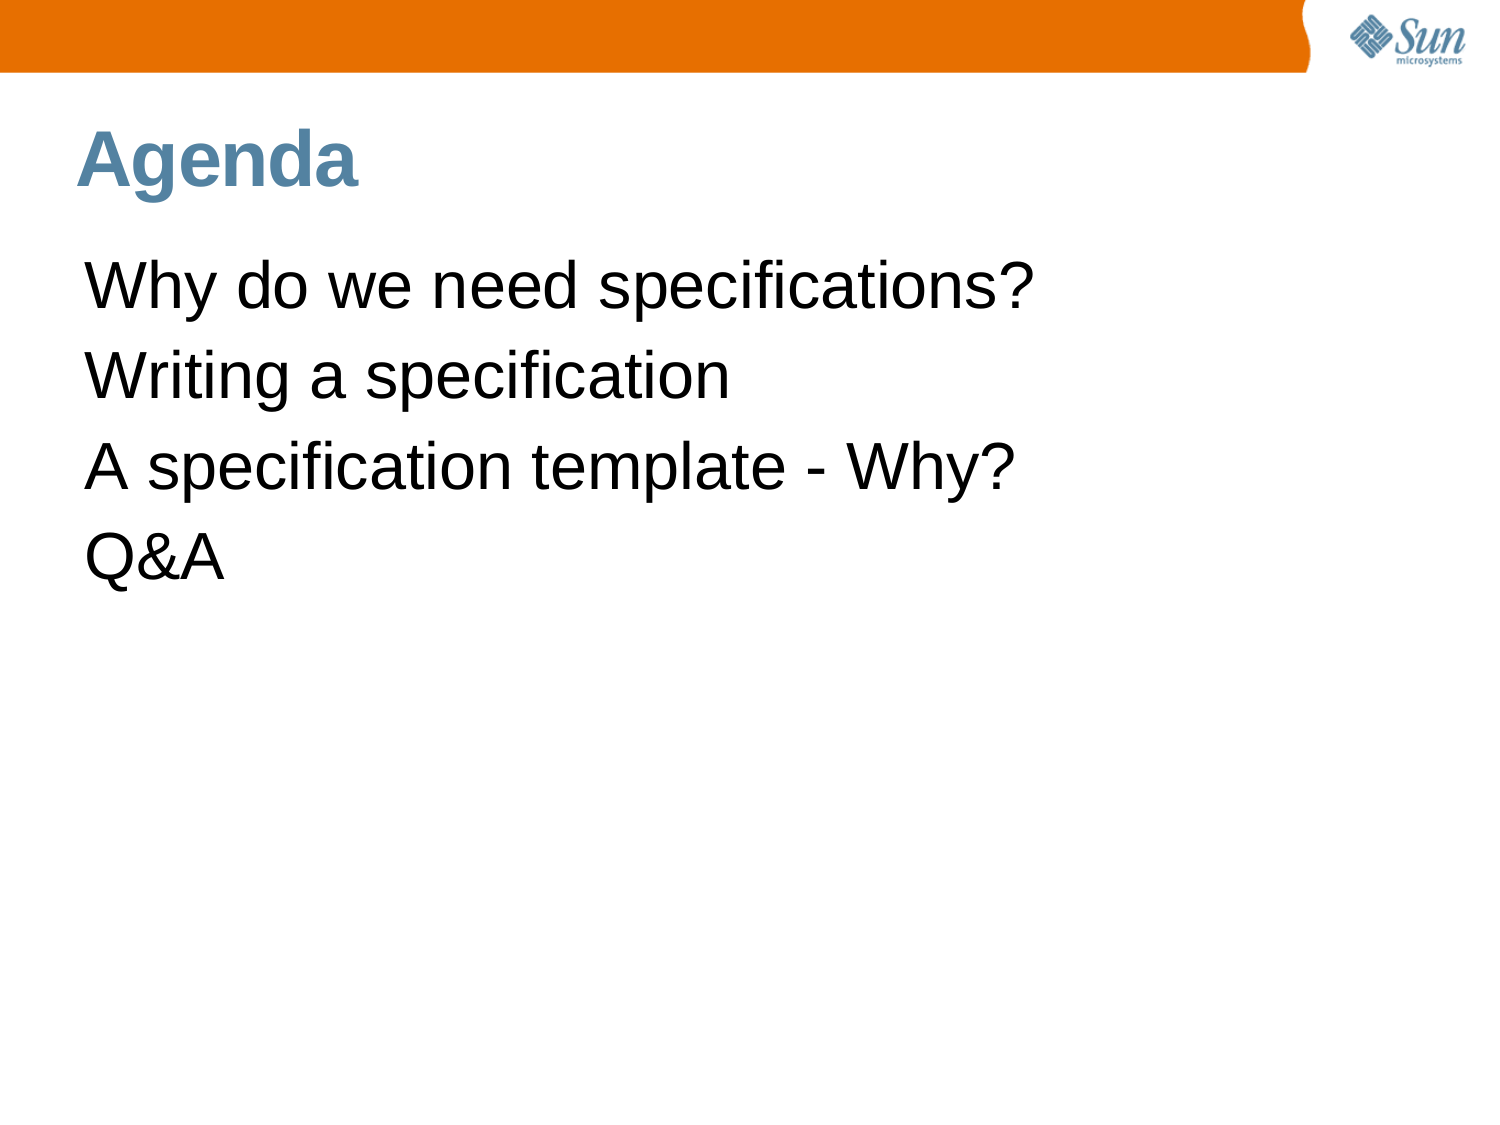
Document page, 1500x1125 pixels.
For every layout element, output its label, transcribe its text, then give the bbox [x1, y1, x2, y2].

list Why do we need specifications? Writing a specification A specification template - Why? Q&A [64, 257, 1402, 1017]
title Agenda [75, 122, 1438, 228]
picture [0, 0, 1500, 75]
